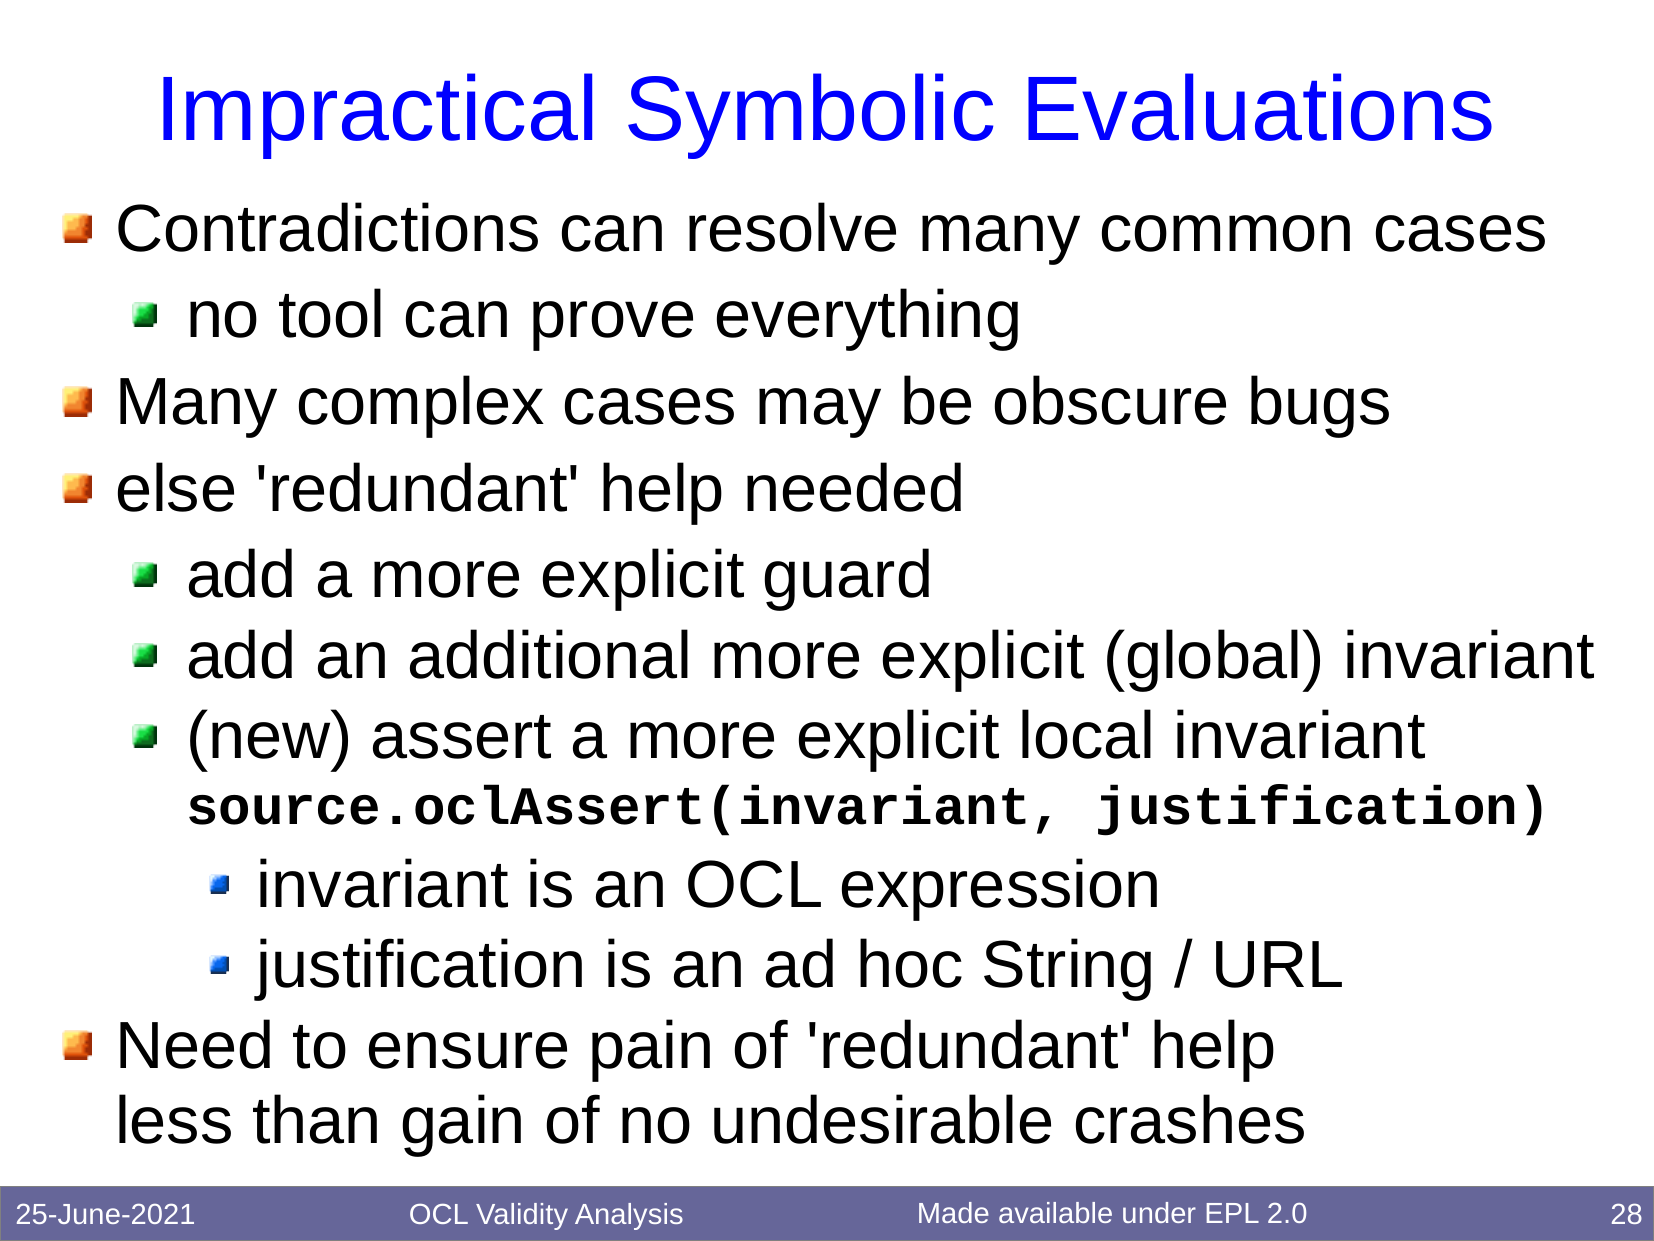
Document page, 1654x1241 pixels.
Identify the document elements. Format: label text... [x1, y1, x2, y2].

list Contradictions can resolve many common cases no tool can prove everything Many complex cases may be obscure bugs else 'redundant' help needed add a more explicit guard add an additional more explicit (global) invariant (new) assert a more explicit local invariant source.oclAssert(invariant, justification) invariant is an OCL expression justification is an ad hoc String / URL Need to ensure pain of 'redundant' help less than gain of no undesirable crashes [44, 190, 1610, 1182]
title Impractical Symbolic Evaluations [0, 31, 1654, 187]
